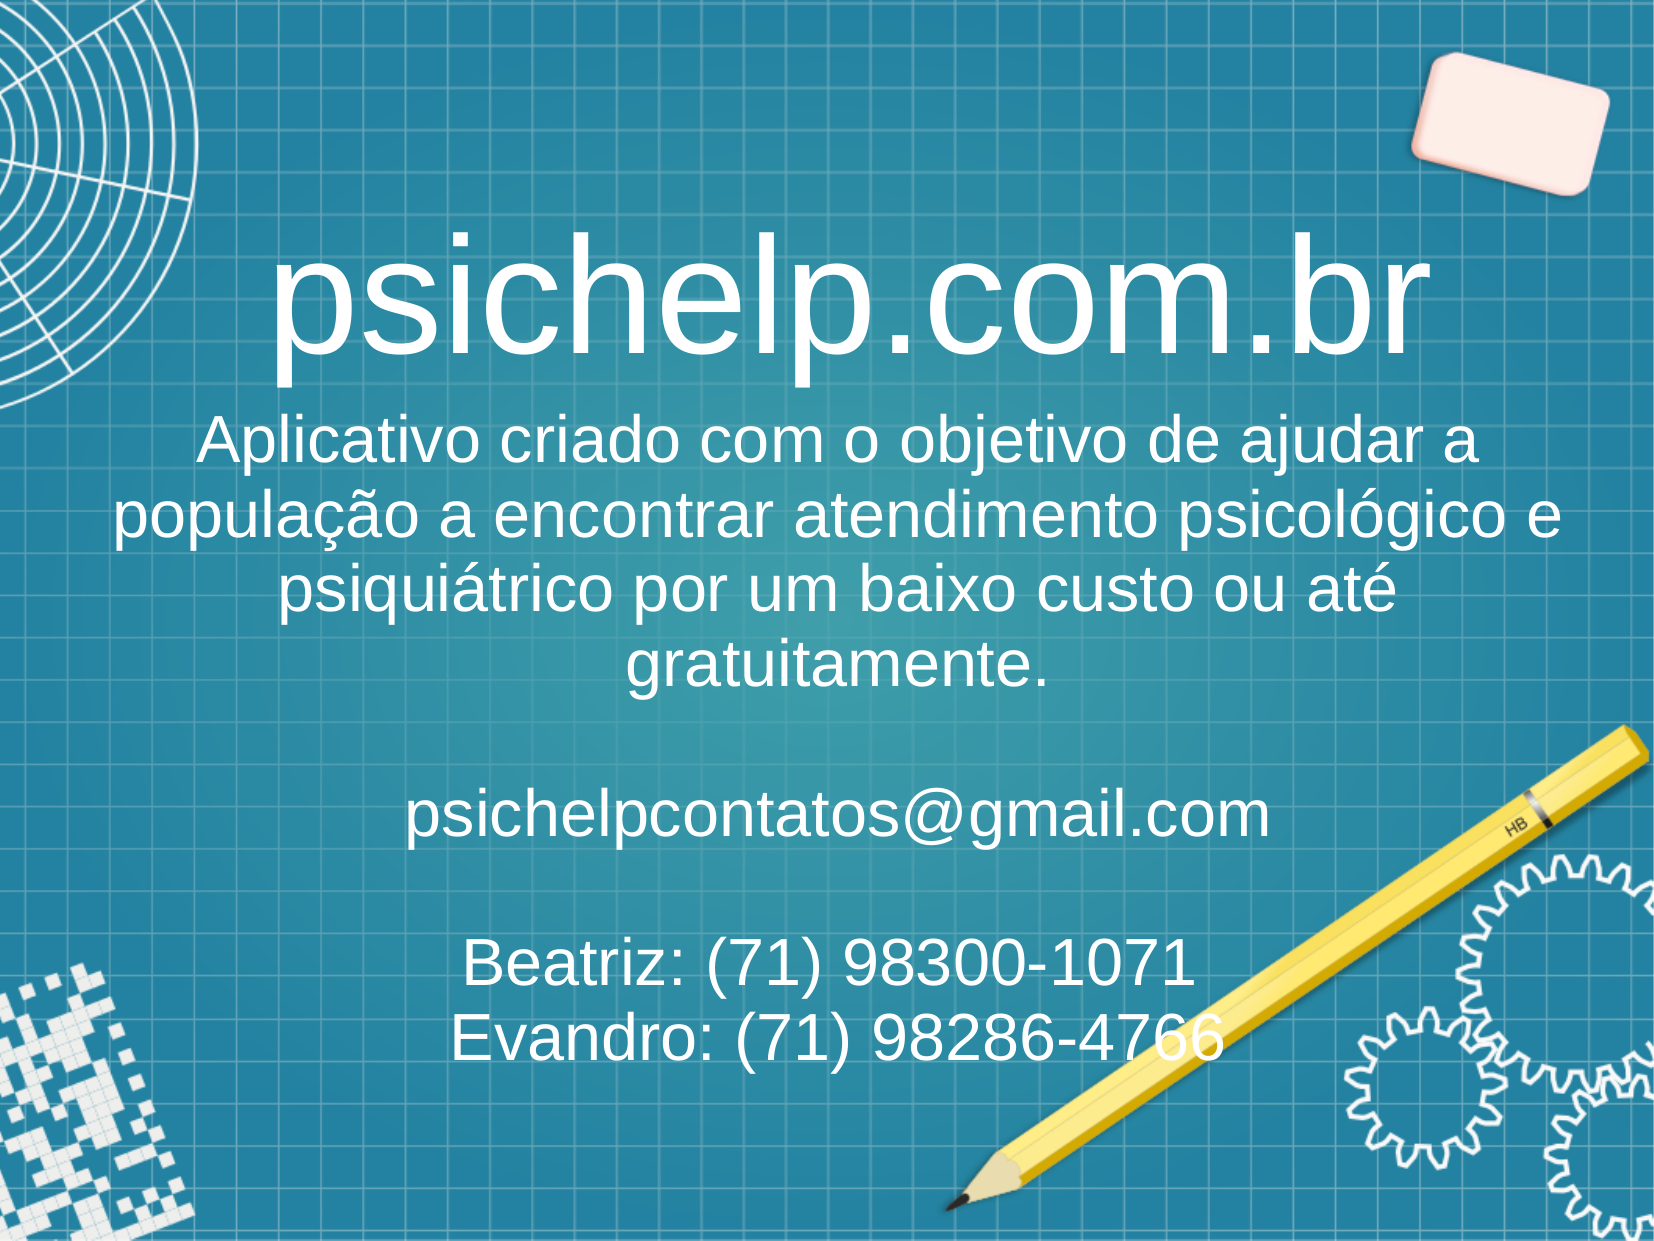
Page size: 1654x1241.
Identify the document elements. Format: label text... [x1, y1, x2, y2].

title psichelp.com.br [106, 153, 1595, 438]
picture [0, 0, 1654, 1241]
subtitle Aplicativo criado com o objetivo de ajudar a população a encontrar atendimento psicológico e psiquiátrico por um baixo custo ou até gratuitamente. psichelpcontatos@gmail.com Beatriz: (71) 98300-1071 Evandro: (71) 98286-4766 [94, 437, 1583, 1040]
